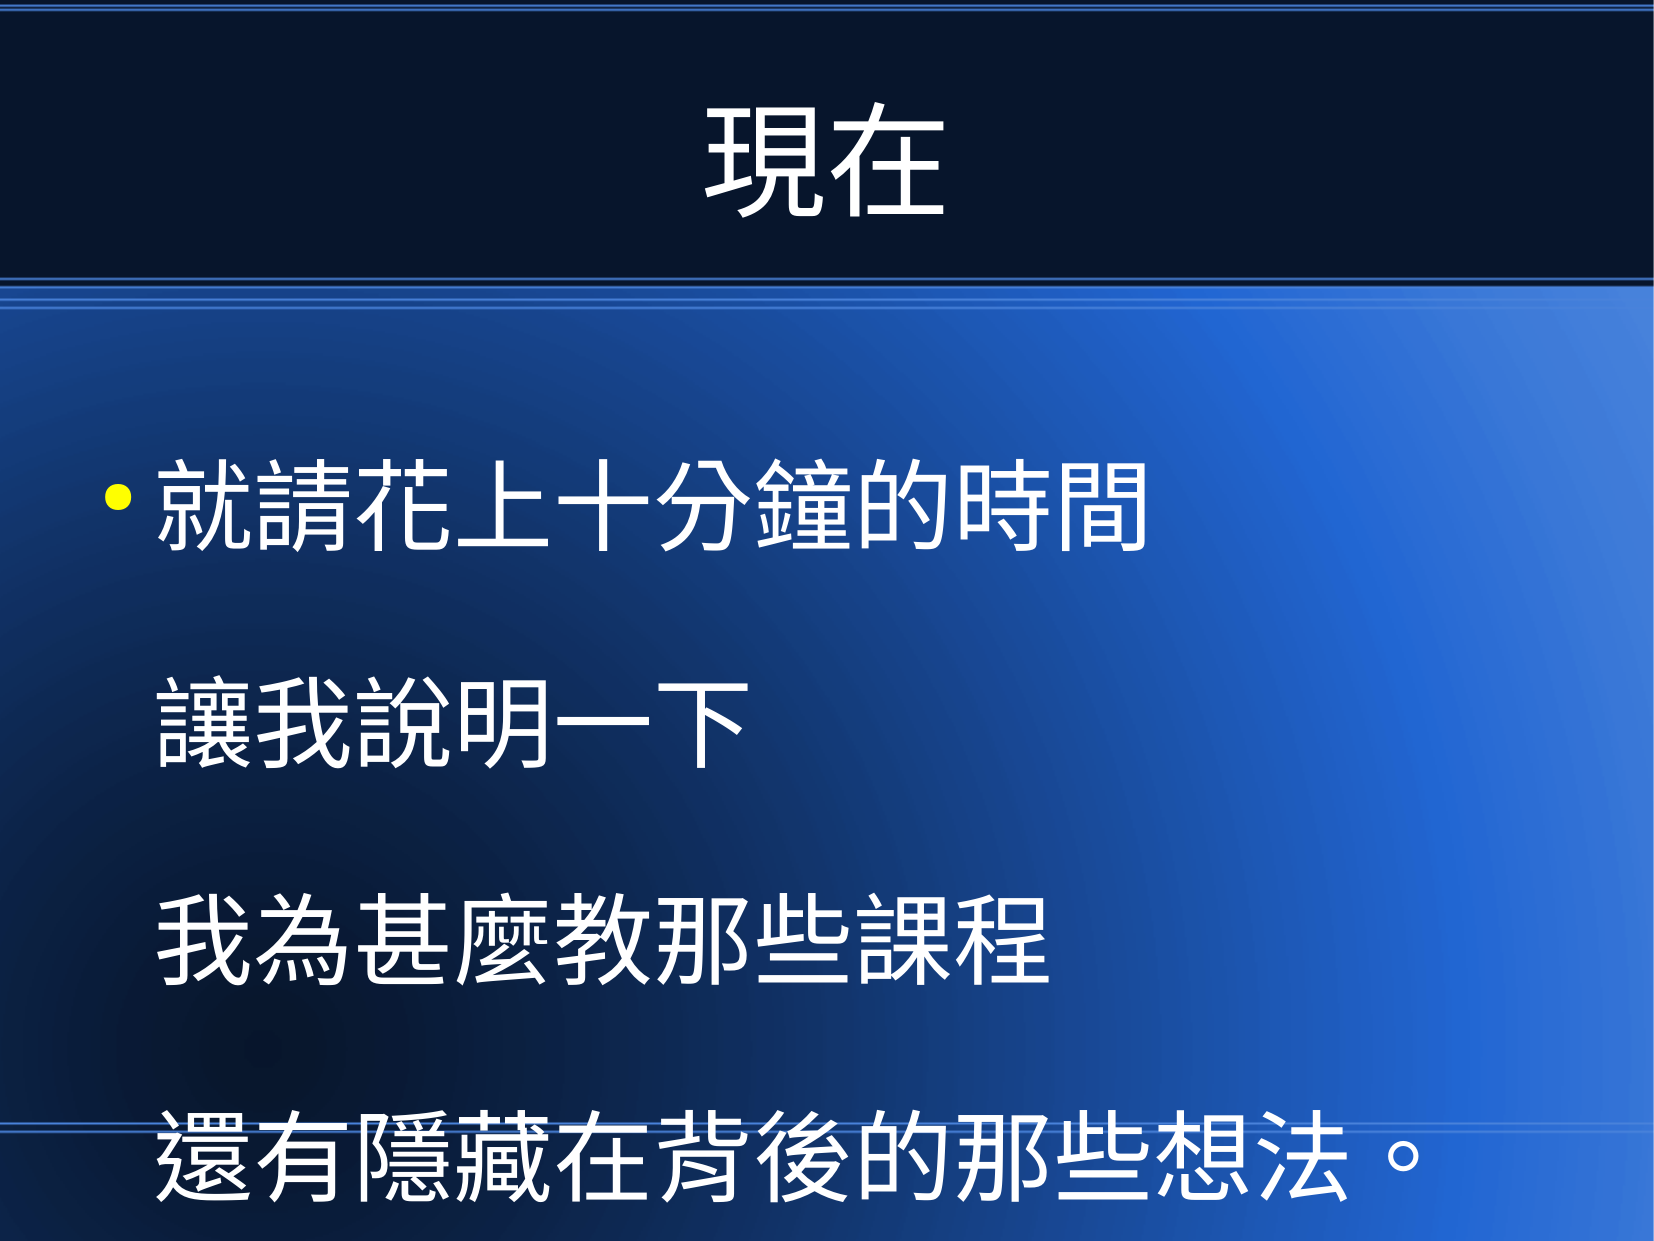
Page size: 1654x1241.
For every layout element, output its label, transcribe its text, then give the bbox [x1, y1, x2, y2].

title 現在 [82, 49, 1571, 257]
picture [0, 0, 1654, 1241]
list 就請花上十分鐘的時間 讓我說明一下 我為甚麼教那些課程 還有隱藏在背後的那些想法。 [82, 355, 1571, 1241]
